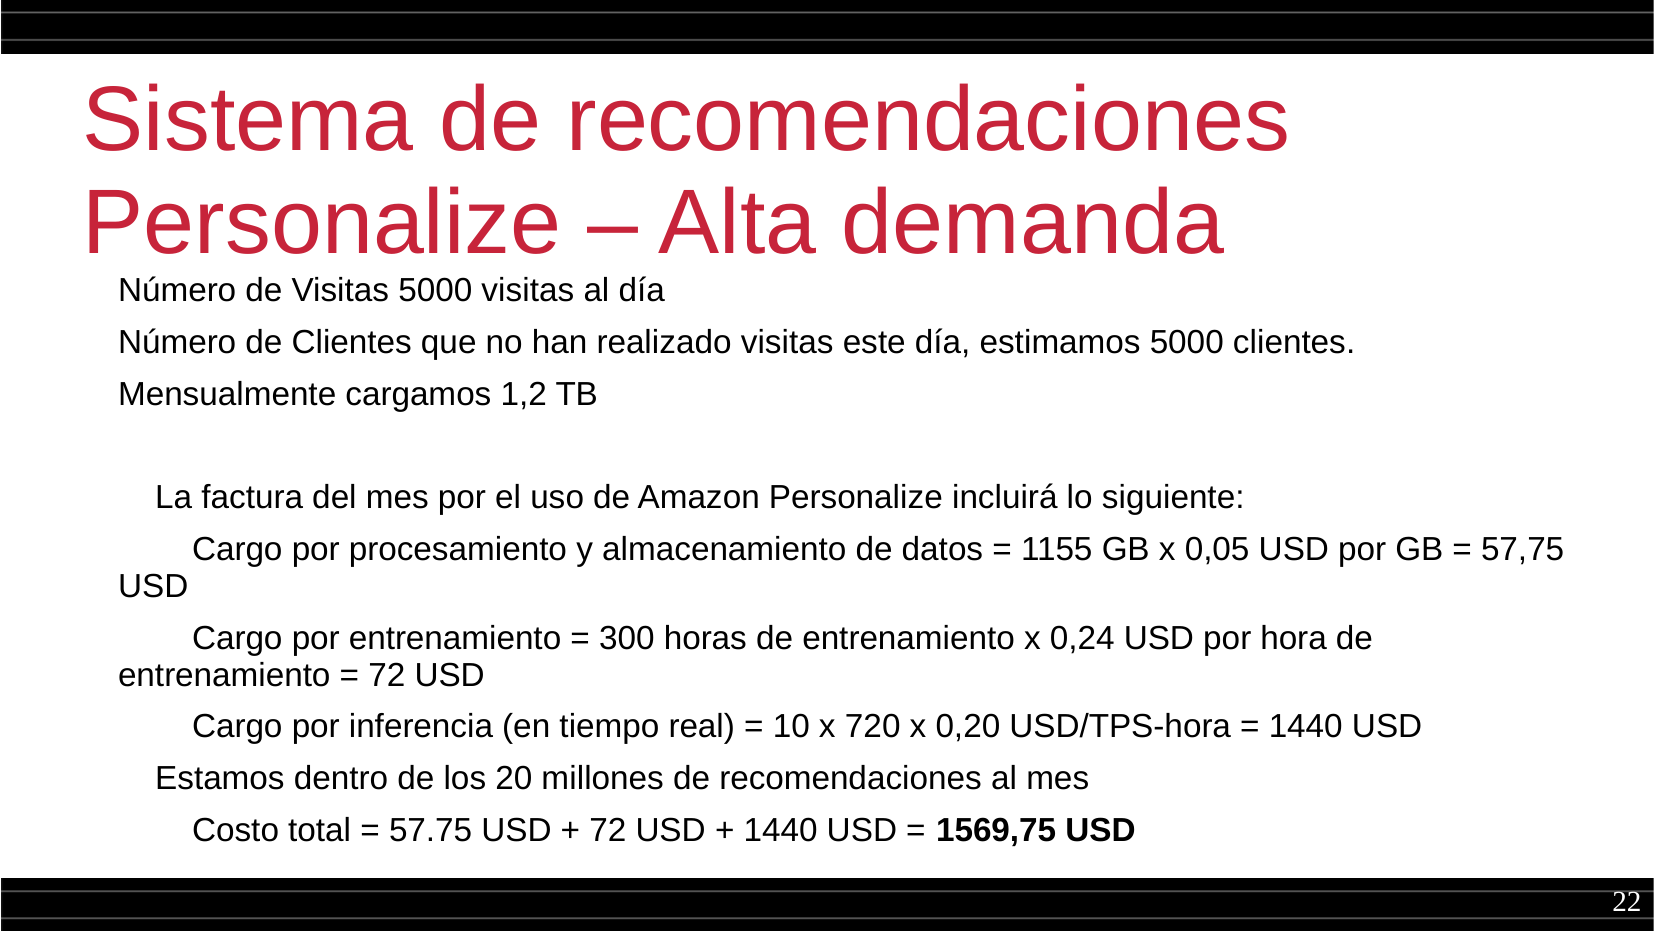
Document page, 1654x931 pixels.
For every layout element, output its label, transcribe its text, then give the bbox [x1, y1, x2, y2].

list Número de Visitas 5000 visitas al día Número de Clientes que no han realizado visitas este día, estimamos 5000 clientes. Mensualmente cargamos 1,2 TB La factura del mes por el uso de Amazon Personalize incluirá lo siguiente: Cargo por procesamiento y almacenamiento de datos = 1155 GB x 0,05 USD por GB = 57,75 USD Cargo por entrenamiento = 300 horas de entrenamiento x 0,24 USD por hora de entrenamiento = 72 USD Cargo por inferencia (en tiempo real) = 10 x 720 x 0,20 USD/TPS-hora = 1440 USD Estamos dentro de los 20 millones de recomendaciones al mes Costo total = 57.75 USD + 72 USD + 1440 USD = 1569,75 USD [82, 271, 1571, 851]
title Sistema de recomendaciones Personalize – Alta demanda [82, 67, 1571, 271]
picture [1, 878, 1654, 931]
picture [1, 0, 1654, 54]
